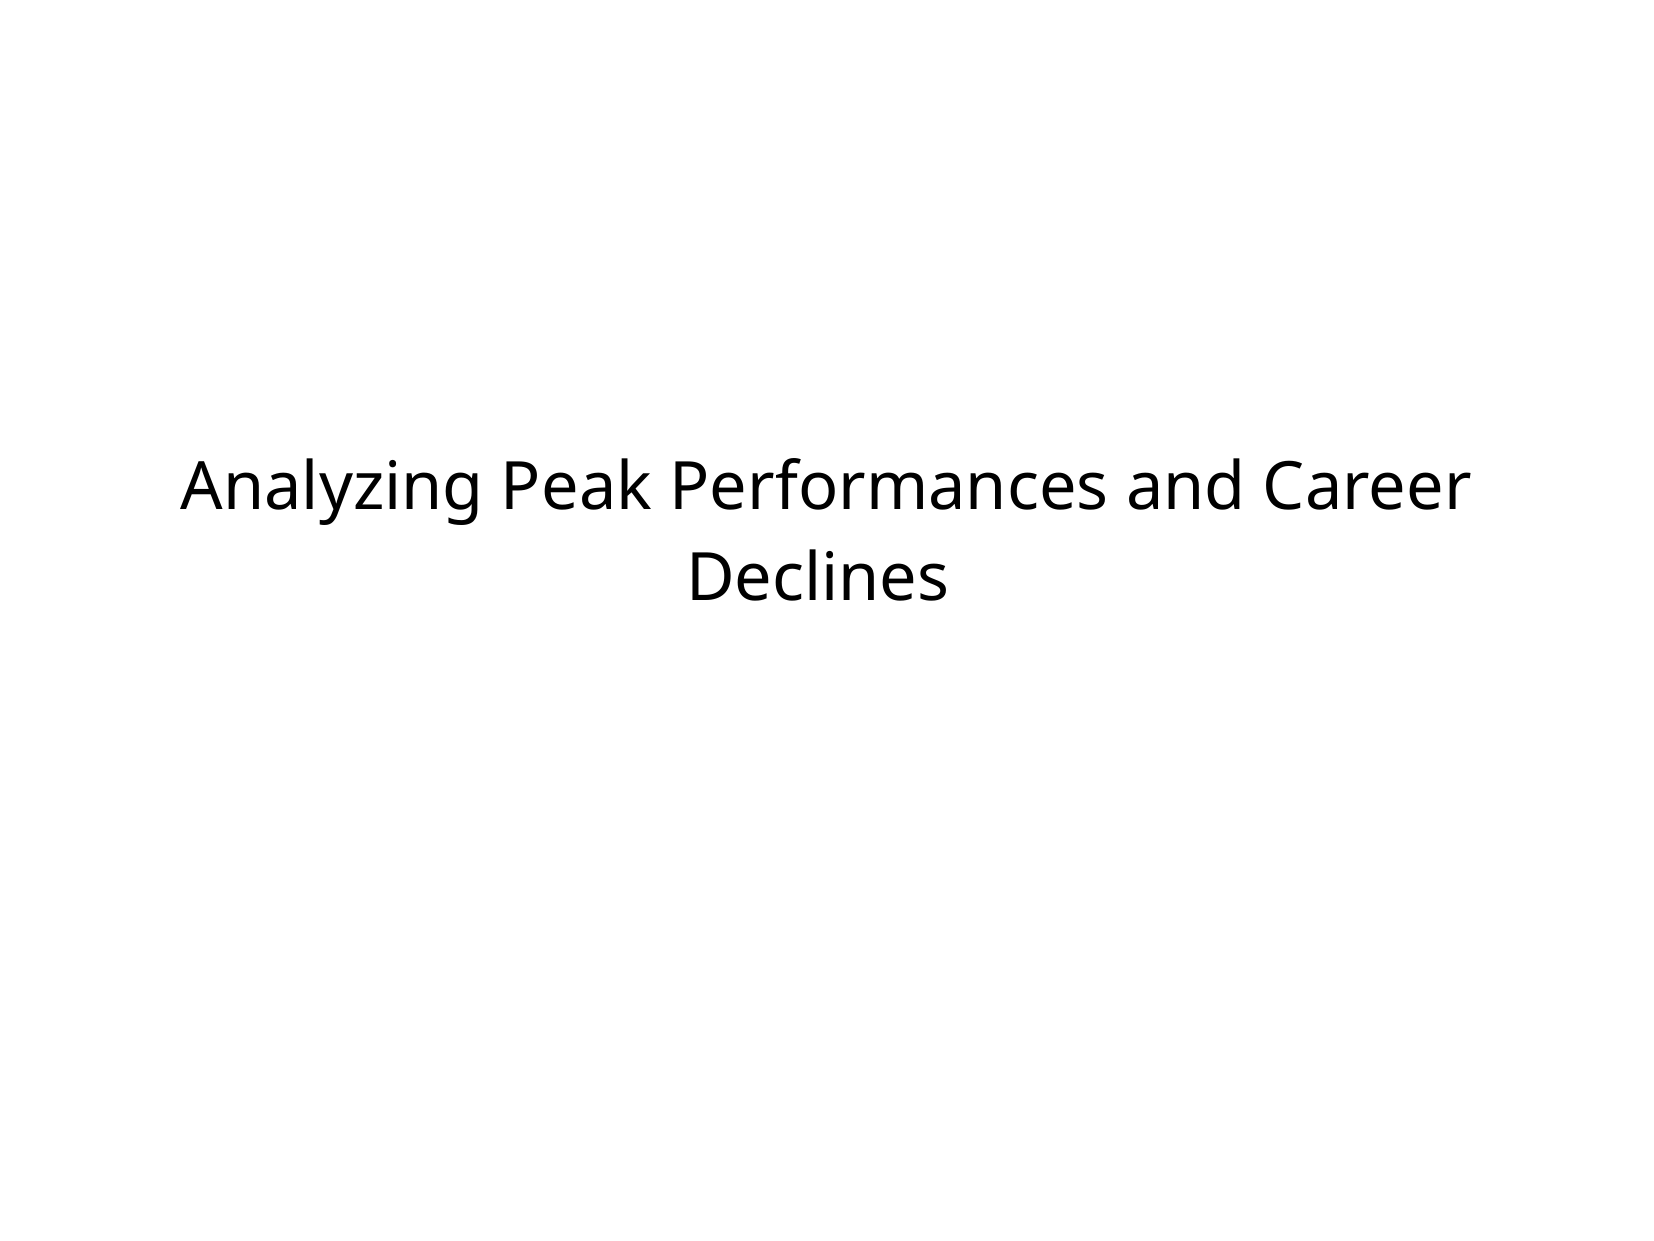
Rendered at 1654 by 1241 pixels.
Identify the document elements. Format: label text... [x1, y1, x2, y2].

subtitle Analyzing Peak Performances and Career Declines [82, 49, 1571, 1010]
